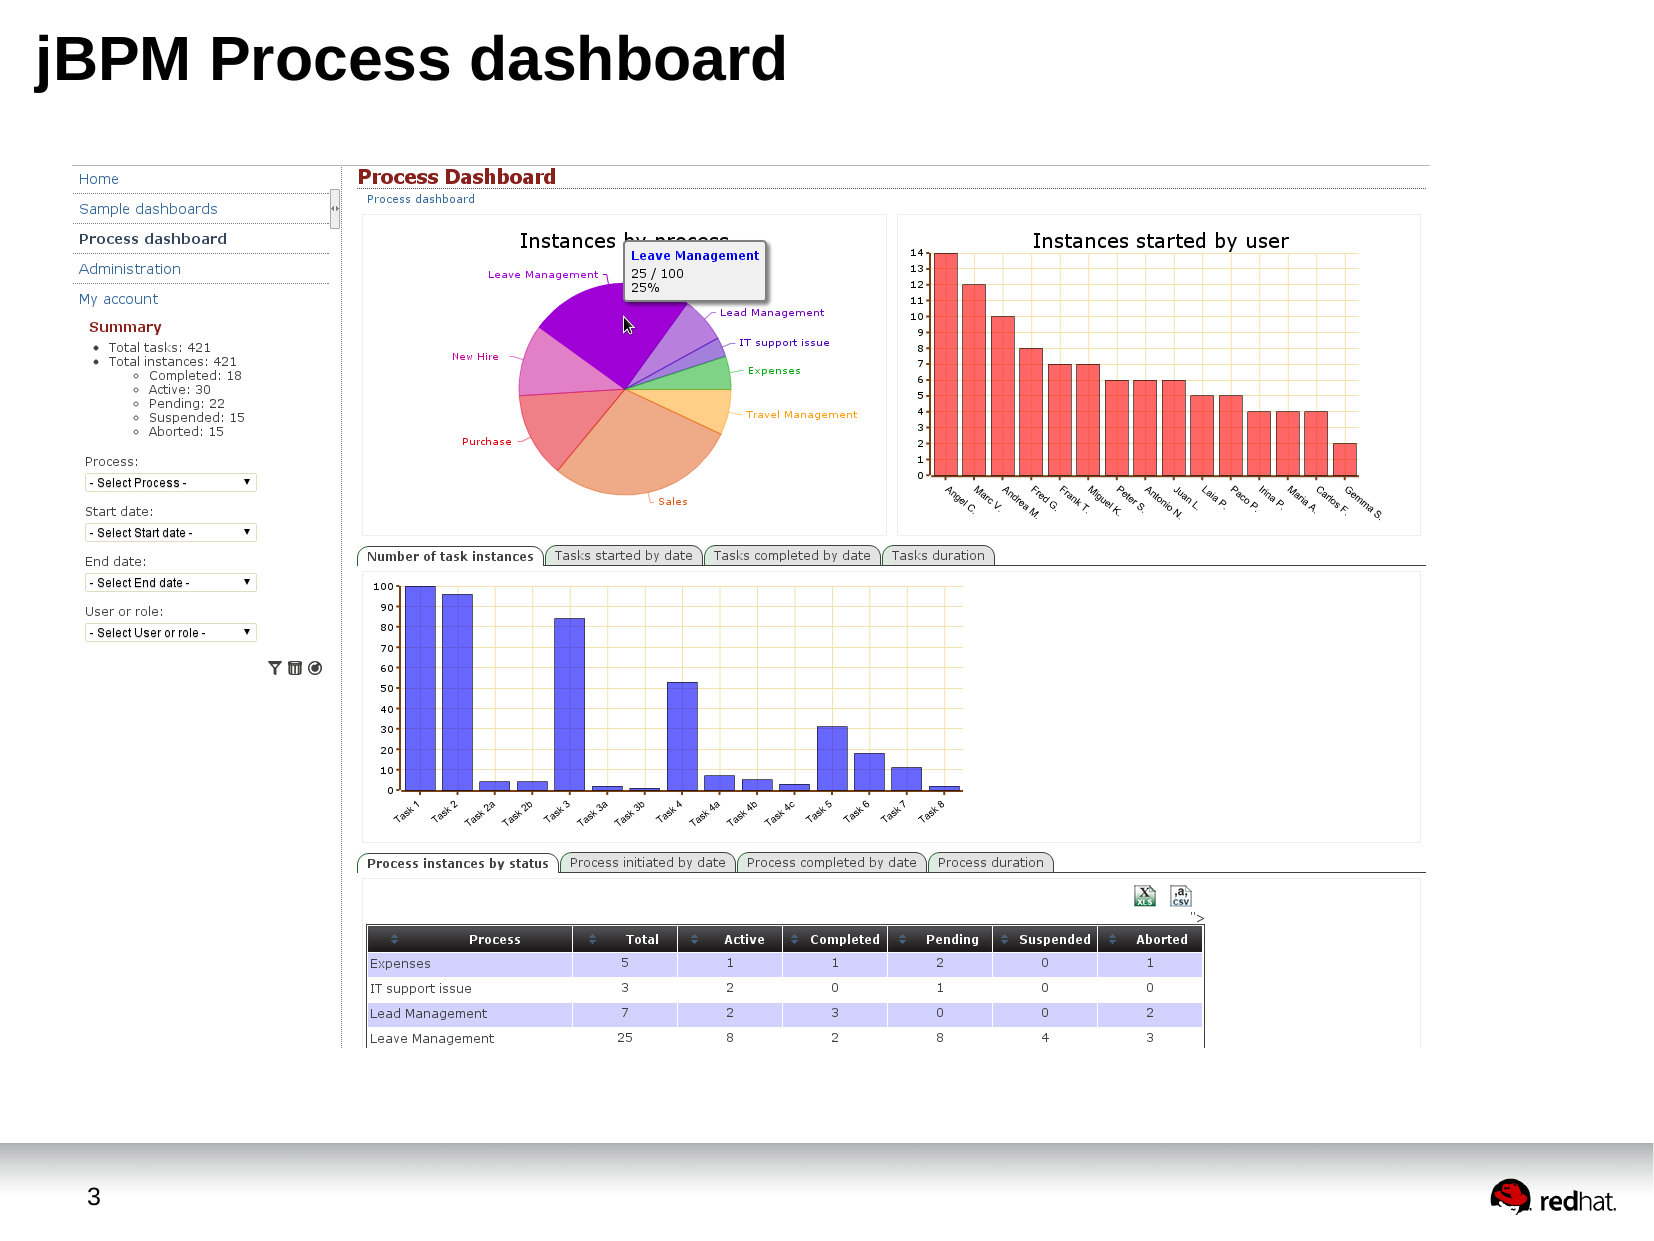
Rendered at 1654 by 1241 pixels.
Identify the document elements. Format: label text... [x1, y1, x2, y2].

picture [0, 1143, 1654, 1241]
title jBPM Process dashboard [35, 0, 1607, 119]
picture [70, 165, 1430, 1055]
